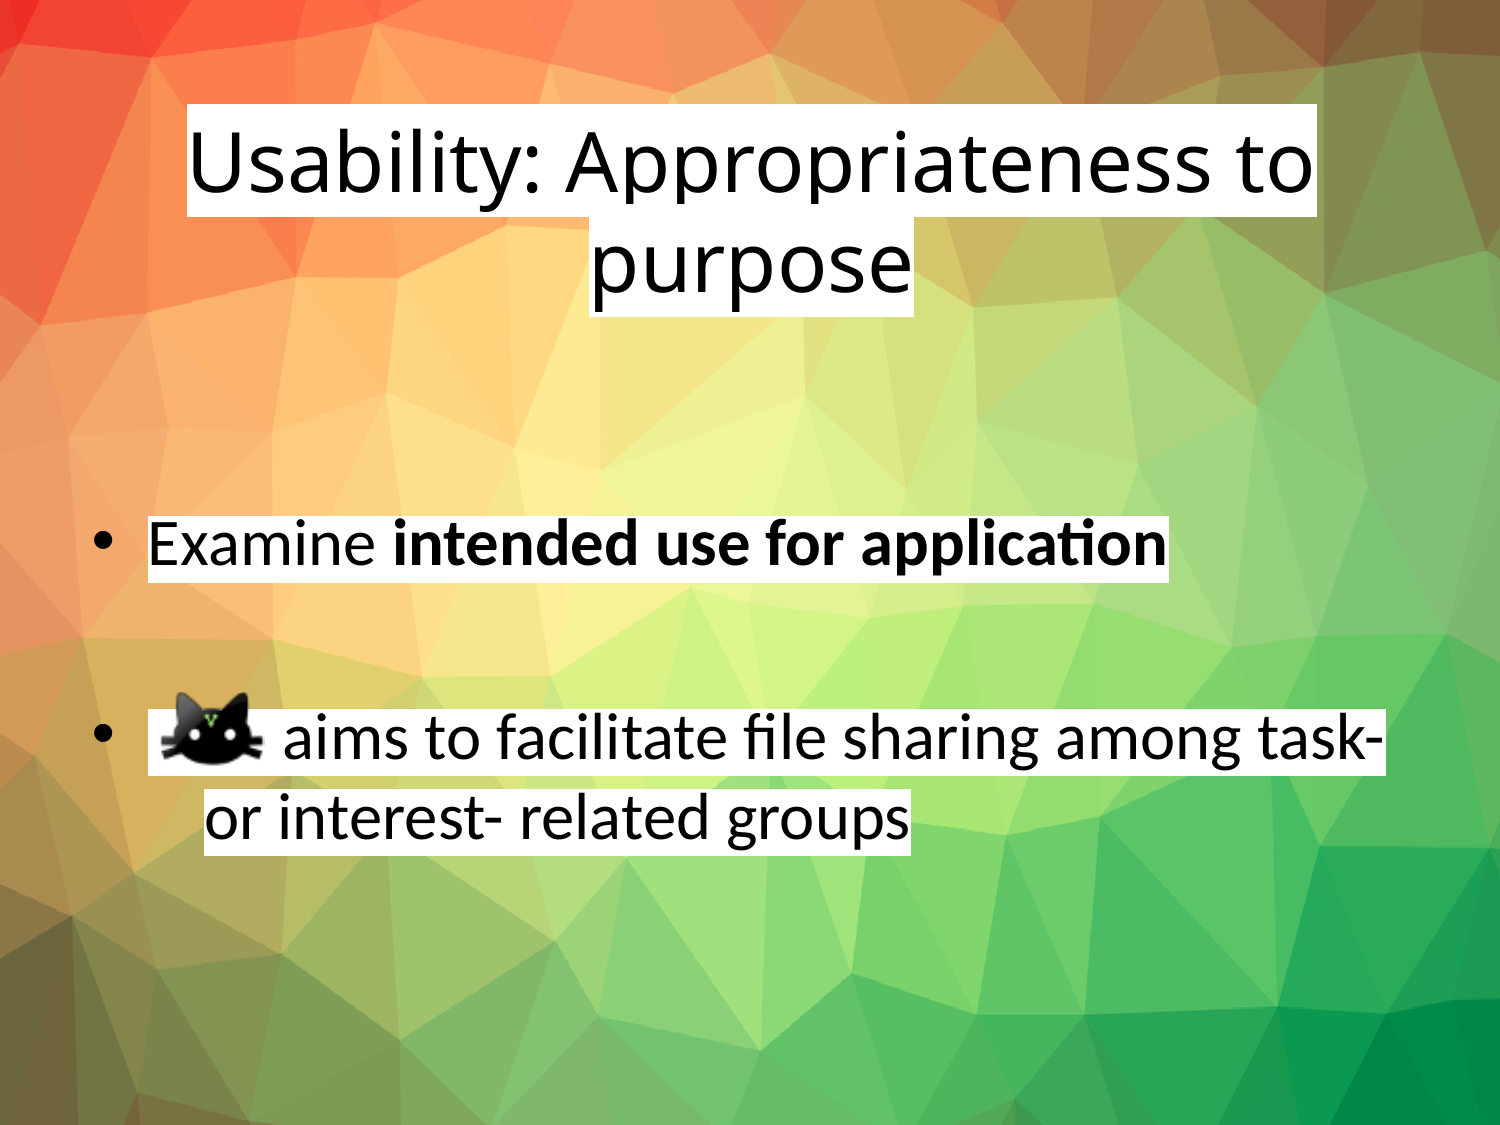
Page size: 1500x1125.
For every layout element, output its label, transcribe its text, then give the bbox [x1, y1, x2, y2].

list Examine intended use for application aims to facilitate file sharing among task- or interest- related groups [76, 491, 1427, 1024]
picture [0, 0, 1500, 1125]
title Usability: Appropriateness to purpose [76, 101, 1427, 290]
